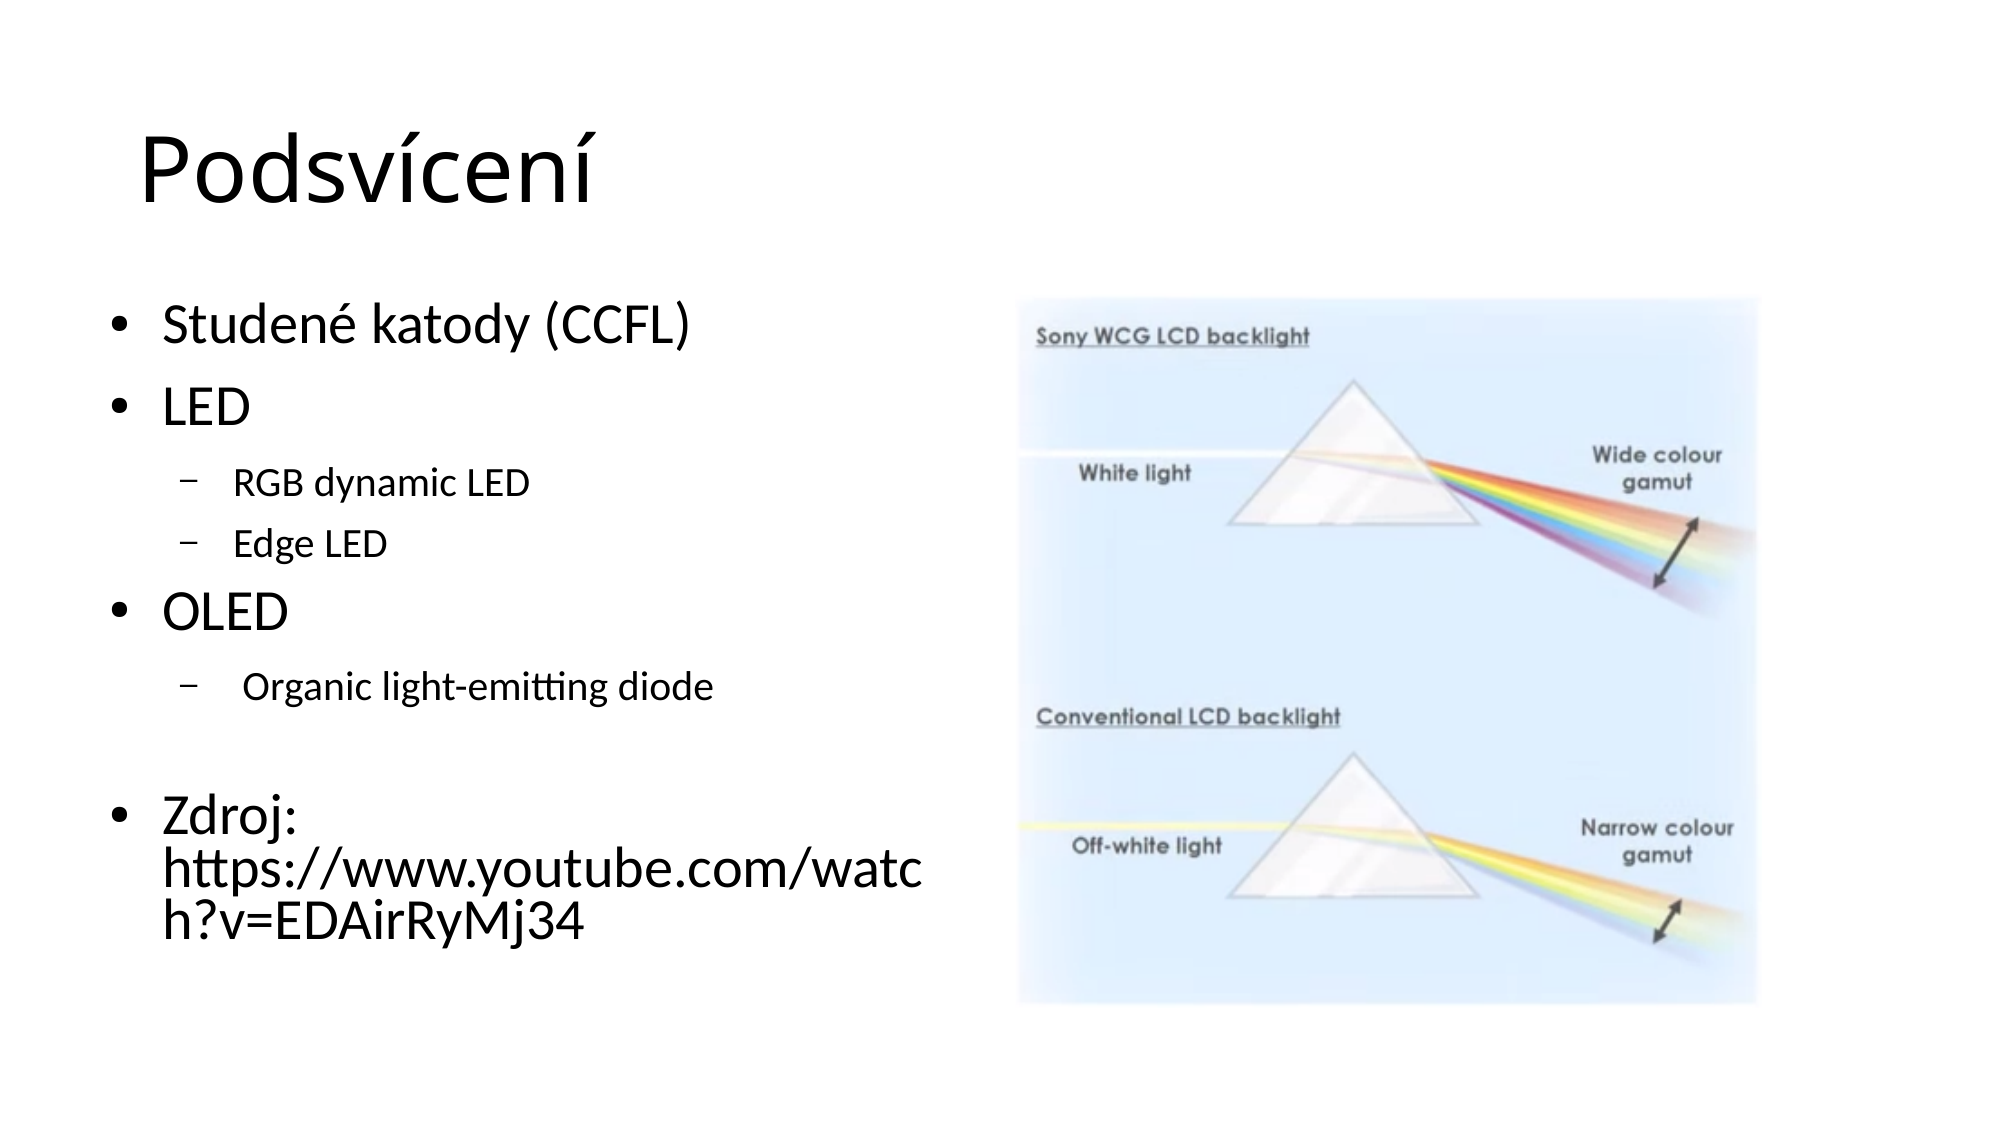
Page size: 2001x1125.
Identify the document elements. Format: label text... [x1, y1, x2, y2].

picture [1015, 293, 1762, 1008]
list Studené katody (CCFL) LED RGB dynamic LED Edge LED OLED Organic light-emitting diode Zdroj: https://www.youtube.com/watch?v=EDAirRyMj34 [91, 302, 934, 1125]
title Podsvícení [137, 59, 1863, 278]
